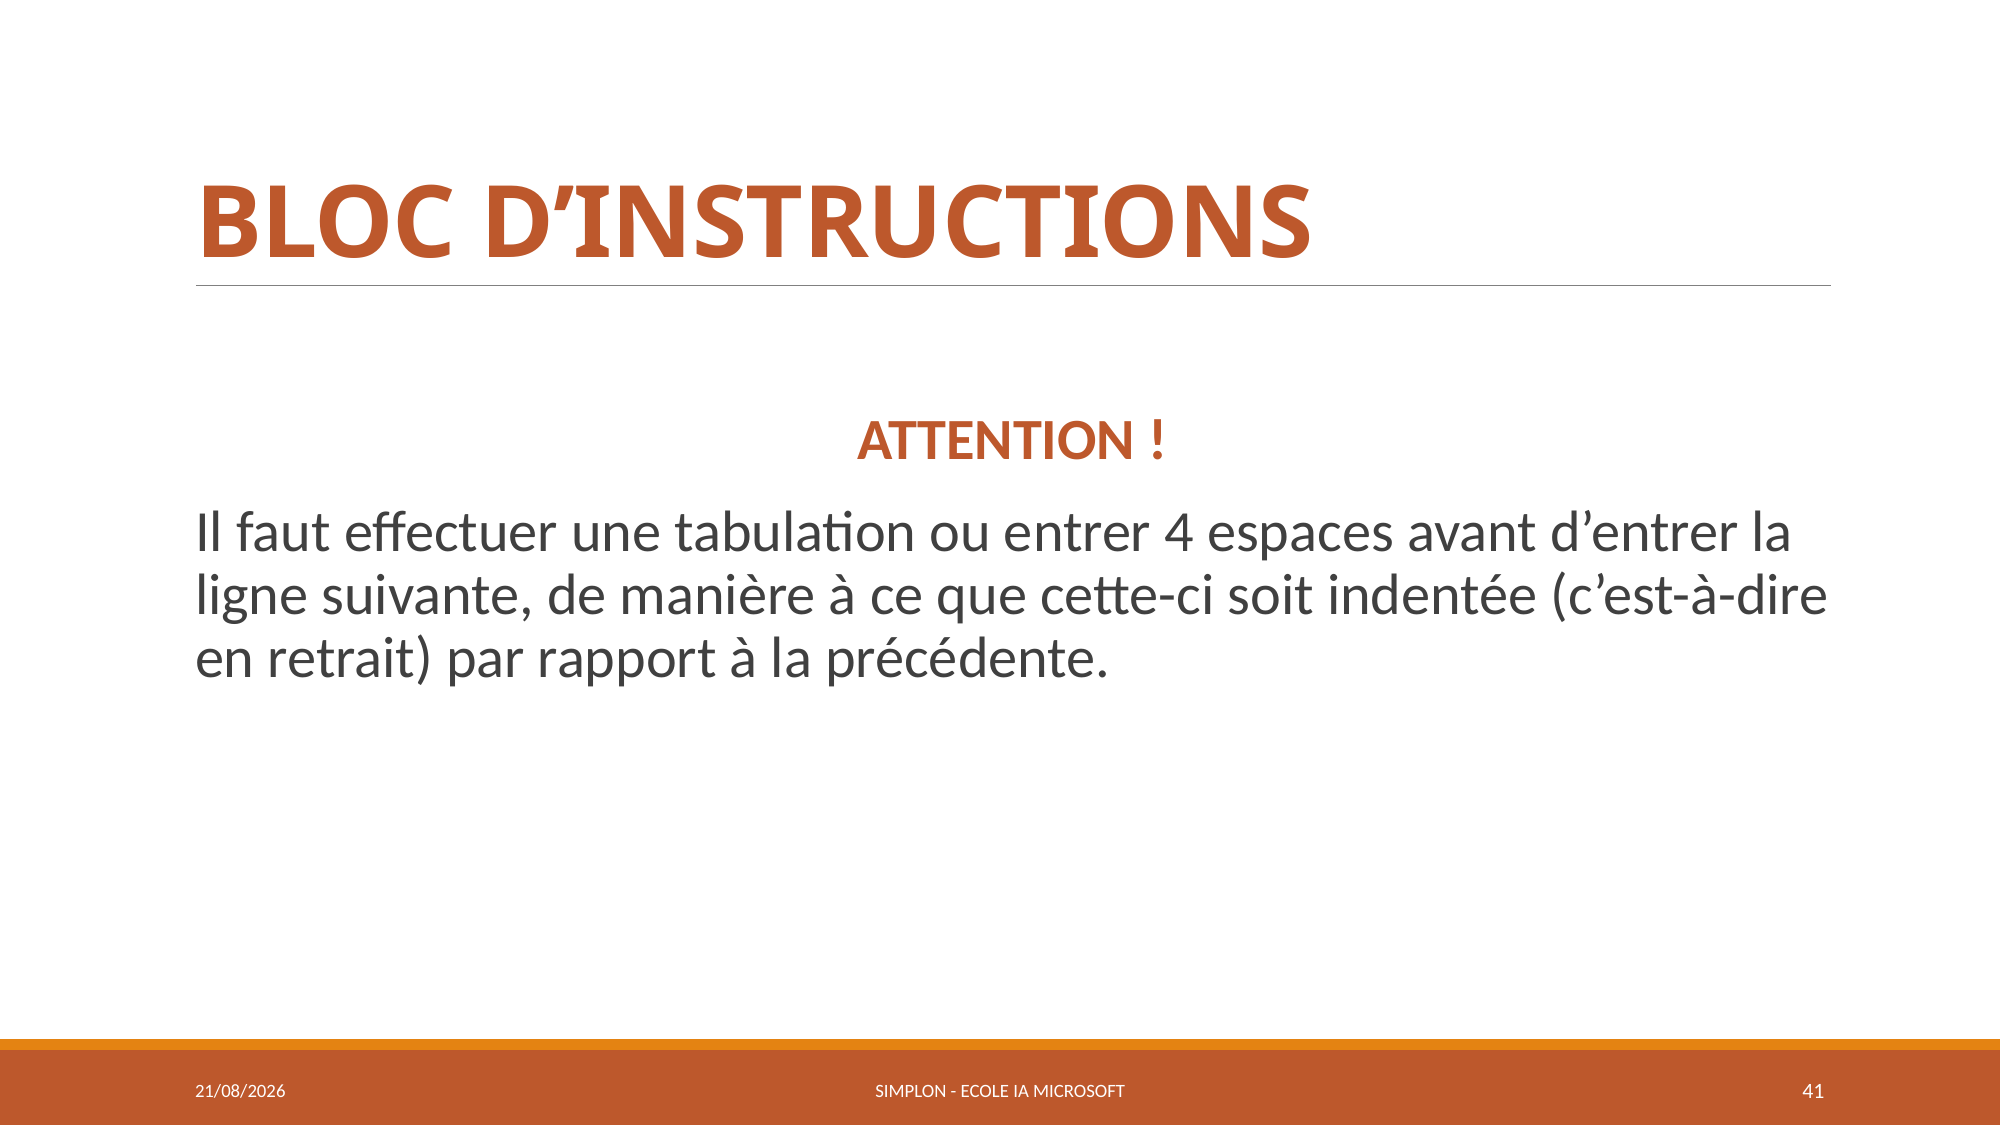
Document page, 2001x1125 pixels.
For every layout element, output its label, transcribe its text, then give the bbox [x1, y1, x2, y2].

slide_number <numéro> [1624, 1059, 1840, 1120]
list ATTENTION ! Il faut effectuer une tabulation ou entrer 4 espaces avant d’entrer la ligne suivante, de manière à ce que cette-ci soit indentée (c’est-à-dire en retrait) par rapport à la précédente. [180, 302, 1830, 976]
title BLOC D’INSTRUCTIONS [180, 47, 1830, 285]
slide_number 16/01/2020 [180, 1059, 586, 1120]
footer Simplon - Ecole IA Microsoft [604, 1059, 1396, 1120]
